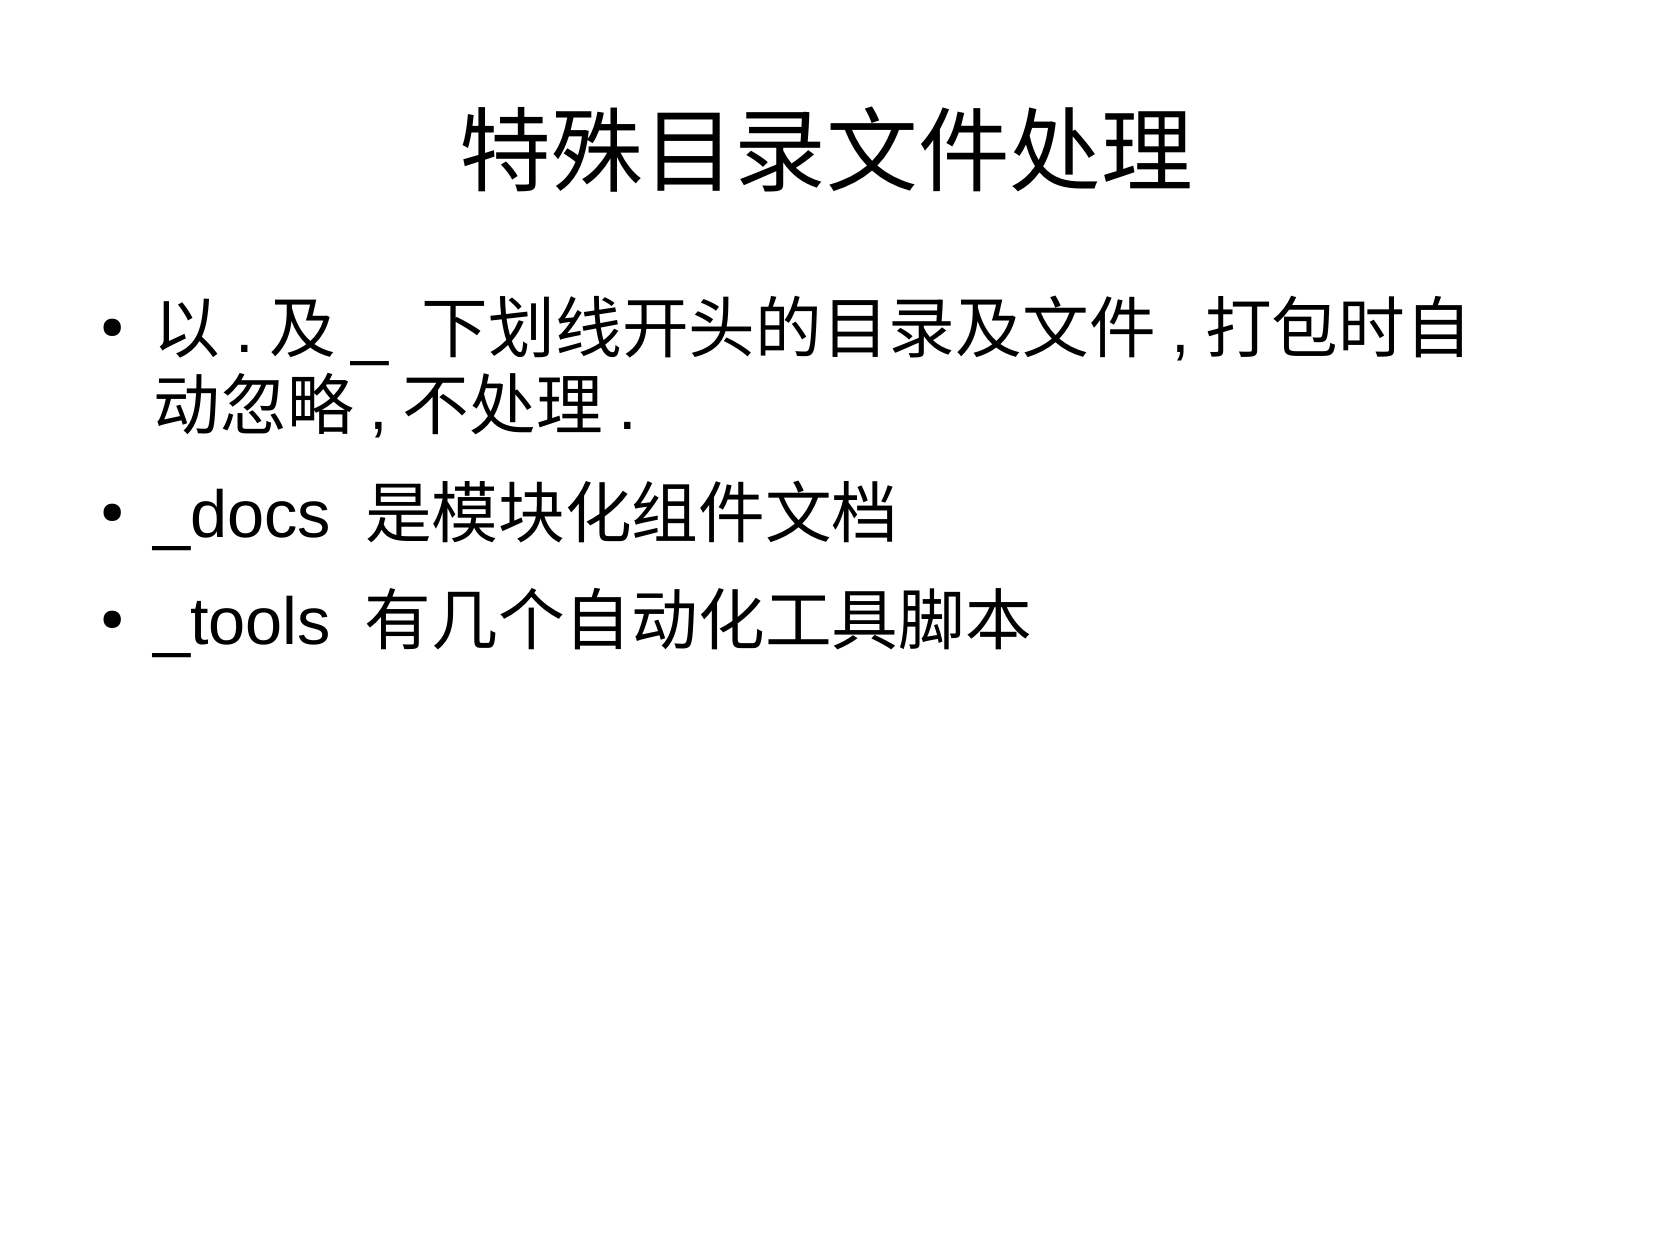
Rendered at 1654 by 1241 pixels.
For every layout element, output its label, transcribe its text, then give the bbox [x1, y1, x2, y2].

list 以.及_ 下划线开头的目录及文件,打包时自动忽略,不处理. _docs 是模块化组件文档 _tools 有几个自动化工具脚本 [82, 290, 1538, 1010]
title 特殊目录文件处理 [82, 49, 1571, 257]
